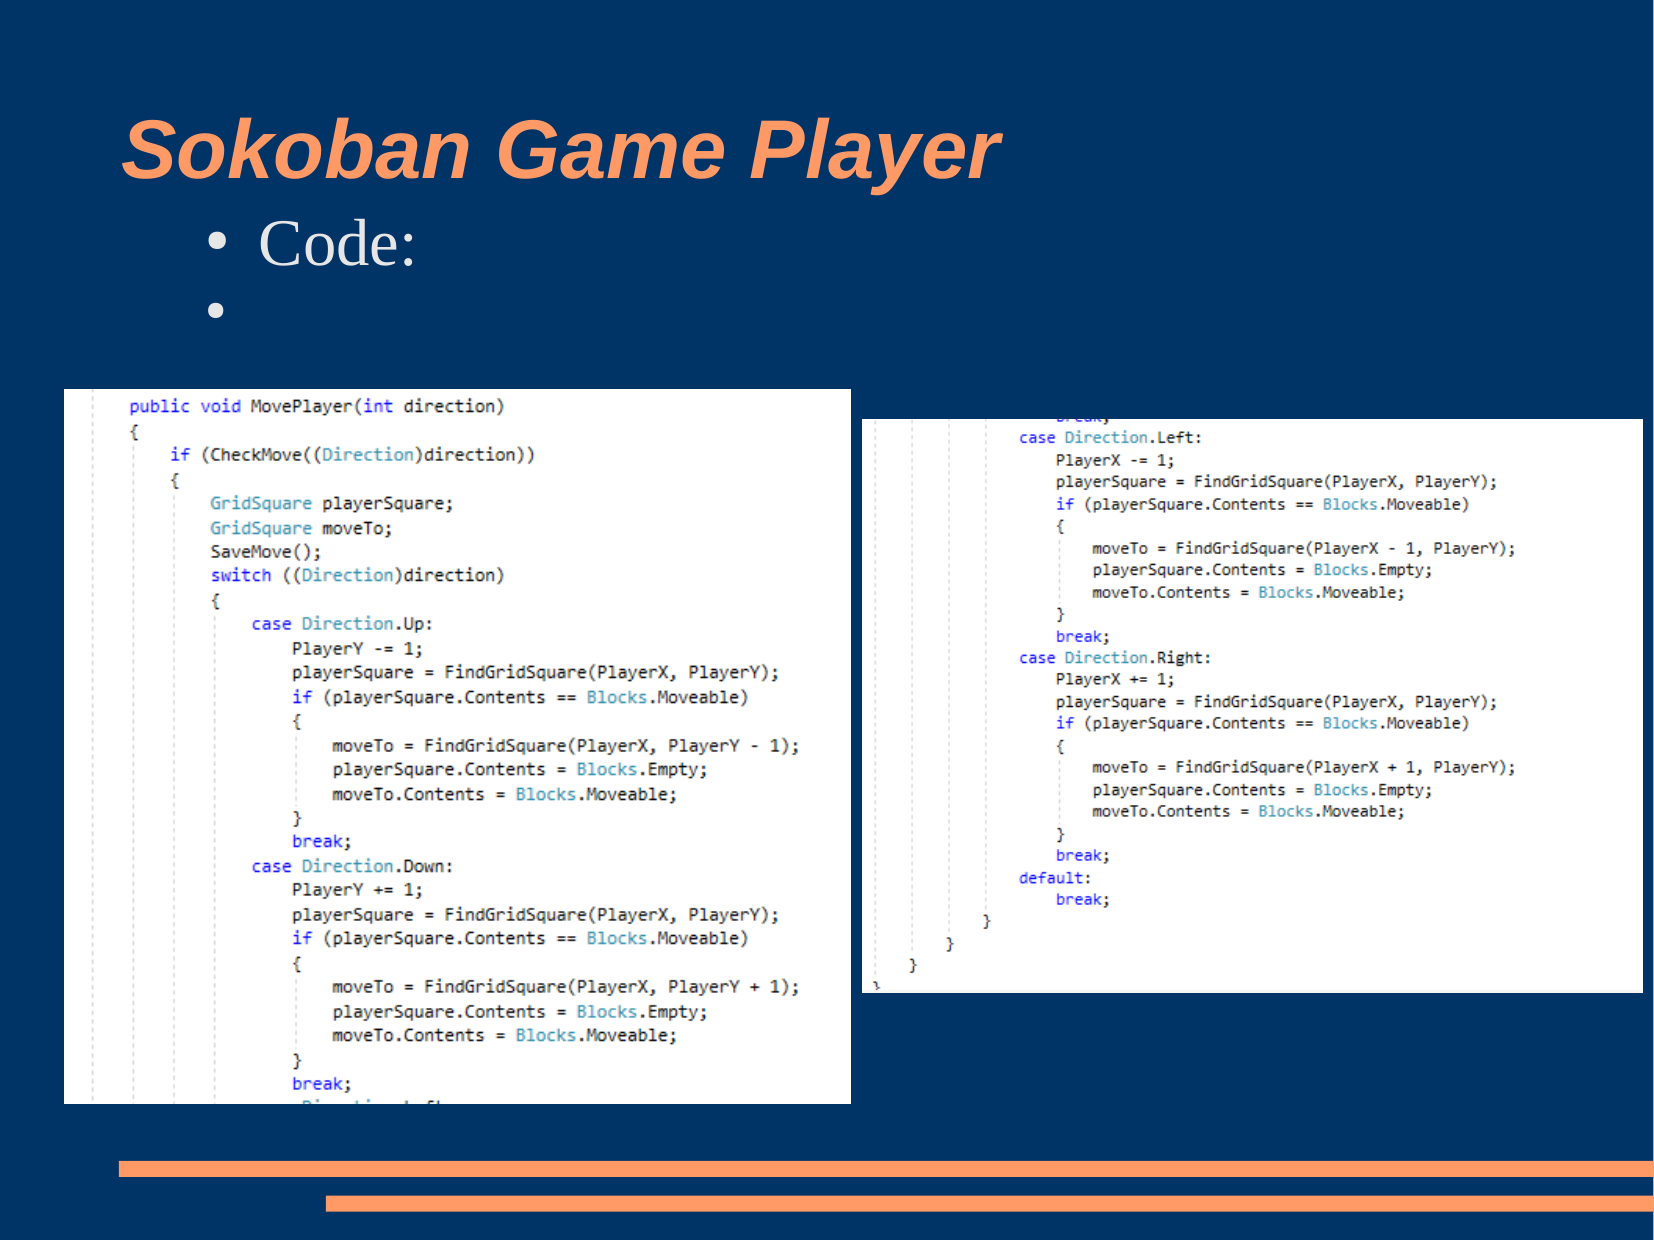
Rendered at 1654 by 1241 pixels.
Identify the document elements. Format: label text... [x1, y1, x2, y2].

picture [64, 389, 851, 1104]
picture [862, 419, 1643, 993]
list Code: [169, 205, 1610, 1016]
title Sokoban Game Player [121, 46, 1534, 254]
